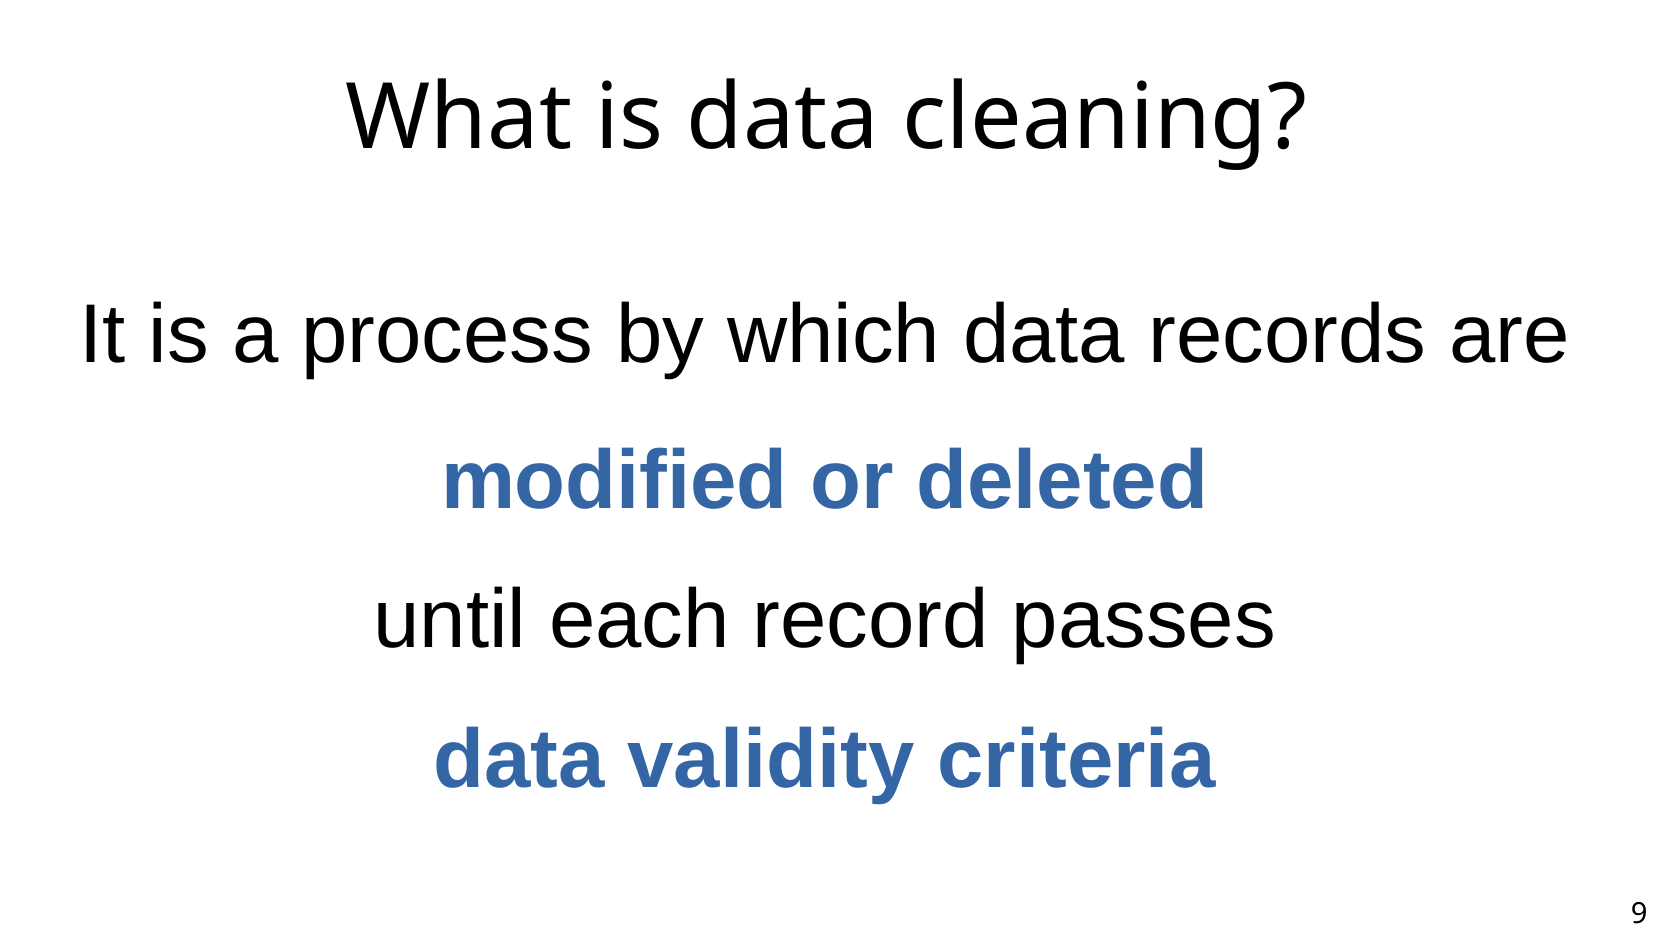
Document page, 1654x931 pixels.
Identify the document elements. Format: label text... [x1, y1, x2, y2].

subtitle It is a process by which data records are modified or deleted until each record passes data validity criteria [15, 171, 1636, 875]
title What is data cleaning? [82, 1, 1571, 171]
